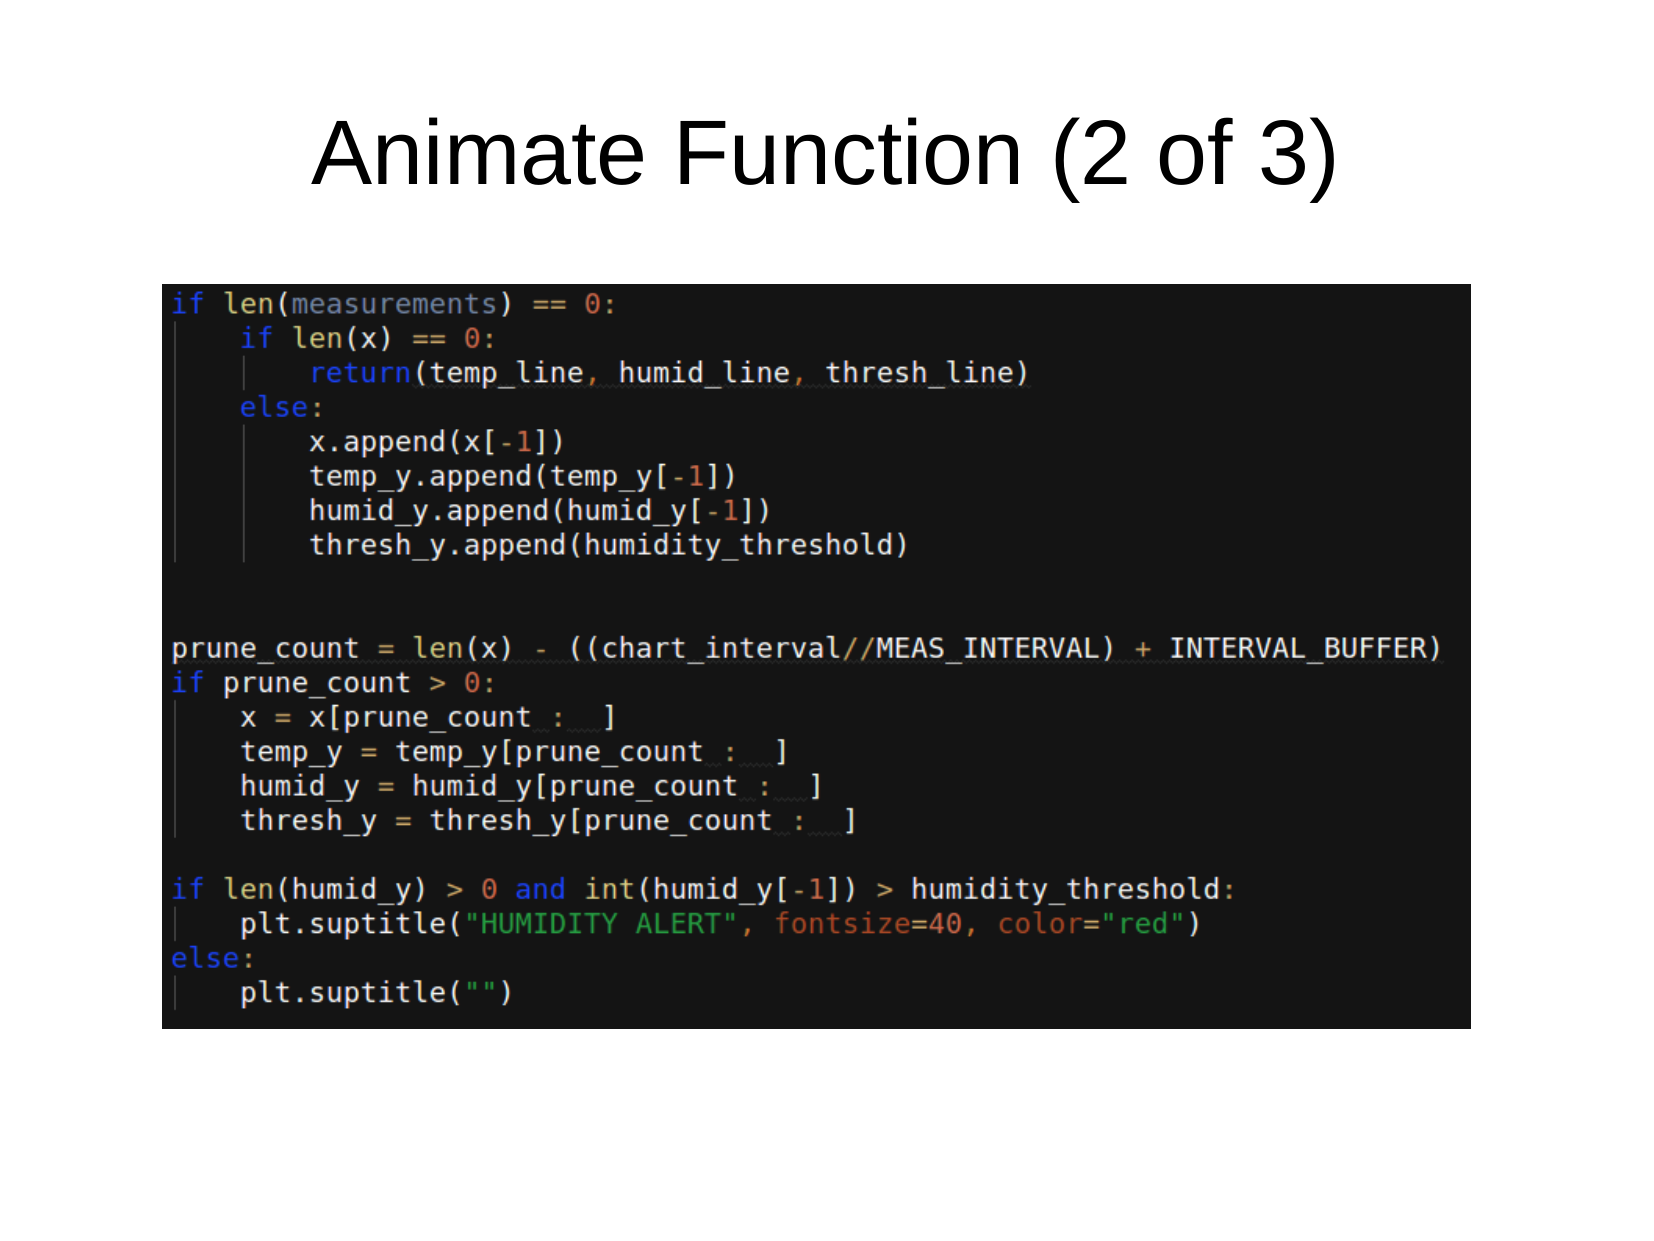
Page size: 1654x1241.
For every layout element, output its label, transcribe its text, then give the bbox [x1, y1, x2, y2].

picture [162, 284, 1471, 1029]
title Animate Function (2 of 3) [82, 49, 1571, 257]
